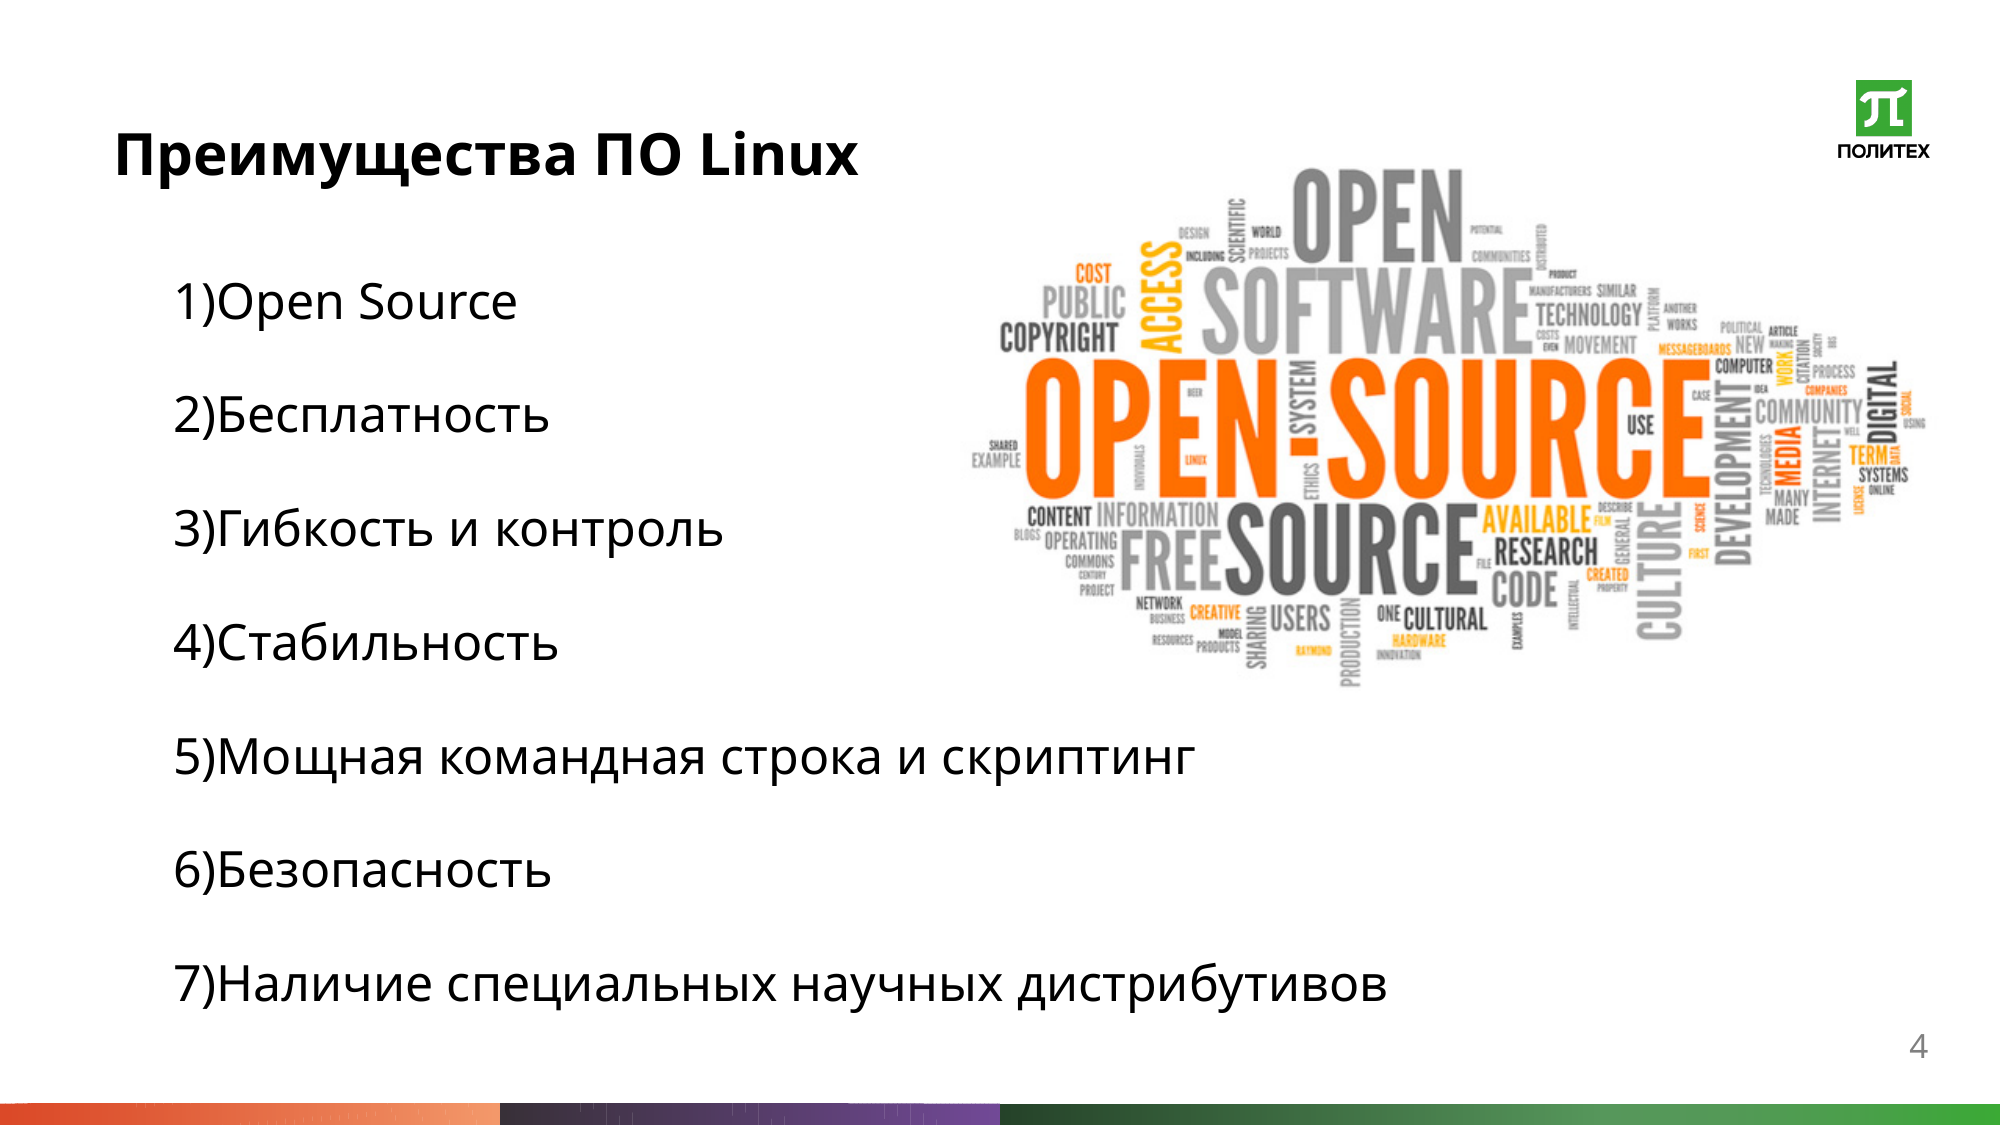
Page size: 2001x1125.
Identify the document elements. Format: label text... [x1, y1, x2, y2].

slide_number <номер> [1493, 1018, 1944, 1079]
text_box Open Source Бесплатность Гибкость и контроль Стабильность Мощная командная строка и скриптинг Безопасность Наличие специальных научных дистрибутивов [173, 265, 1827, 1017]
text_box Преимущества ПО Linux [98, 118, 1802, 218]
picture [949, 166, 1949, 694]
picture [1838, 80, 1930, 158]
